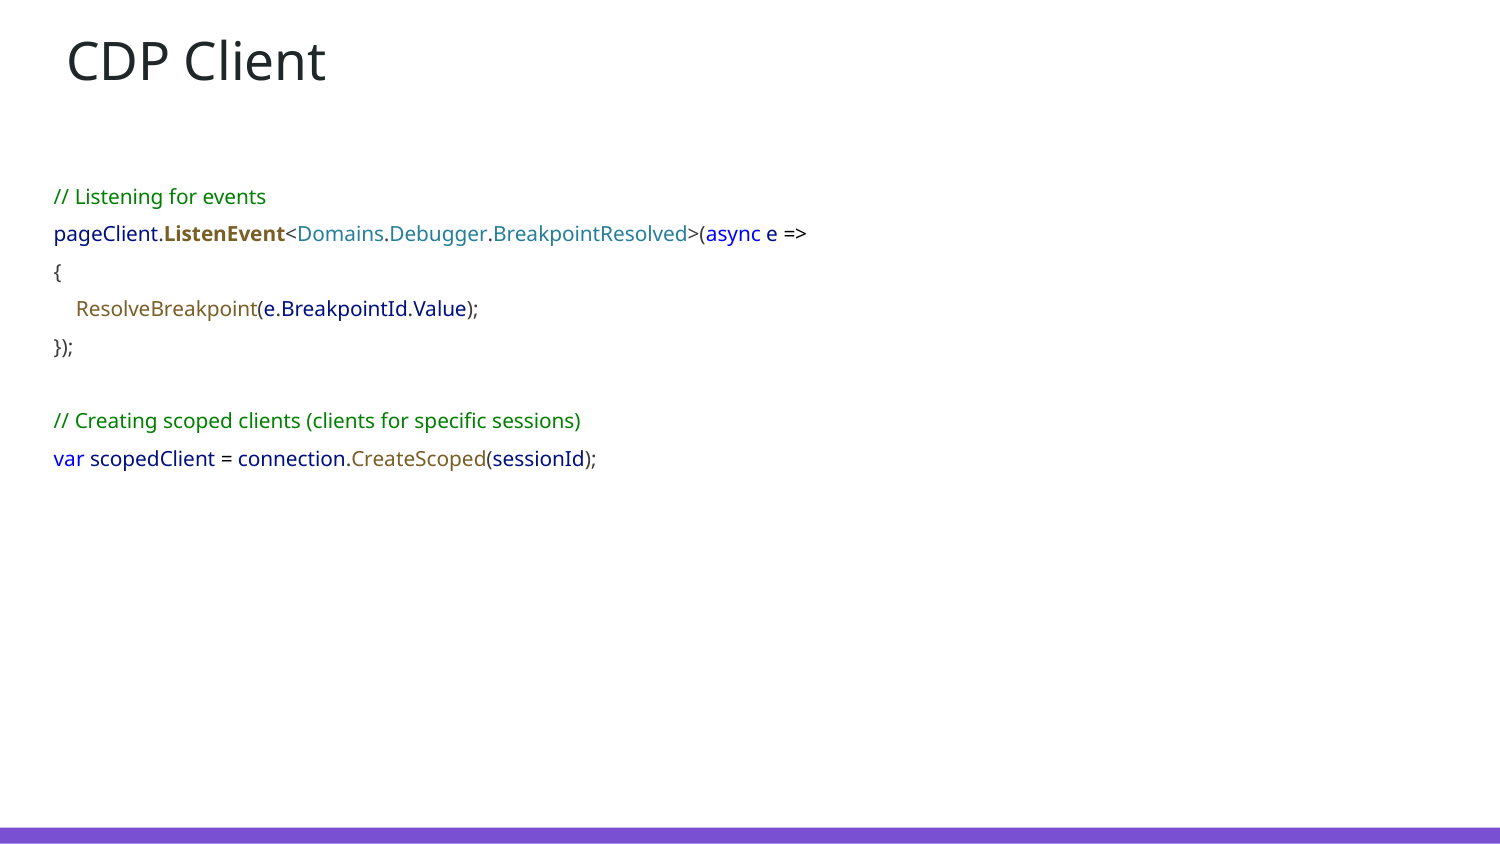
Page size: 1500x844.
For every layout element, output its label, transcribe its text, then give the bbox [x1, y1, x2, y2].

title CDP Client [51, 12, 1449, 106]
list // Listening for events pageClient.ListenEvent<Domains.Debugger.BreakpointResolved>(async e => { ResolveBreakpoint(e.BreakpointId.Value); }); // Creating scoped clients (clients for specific sessions) var scopedClient = connection.CreateScoped(sessionId); [38, 156, 1437, 603]
